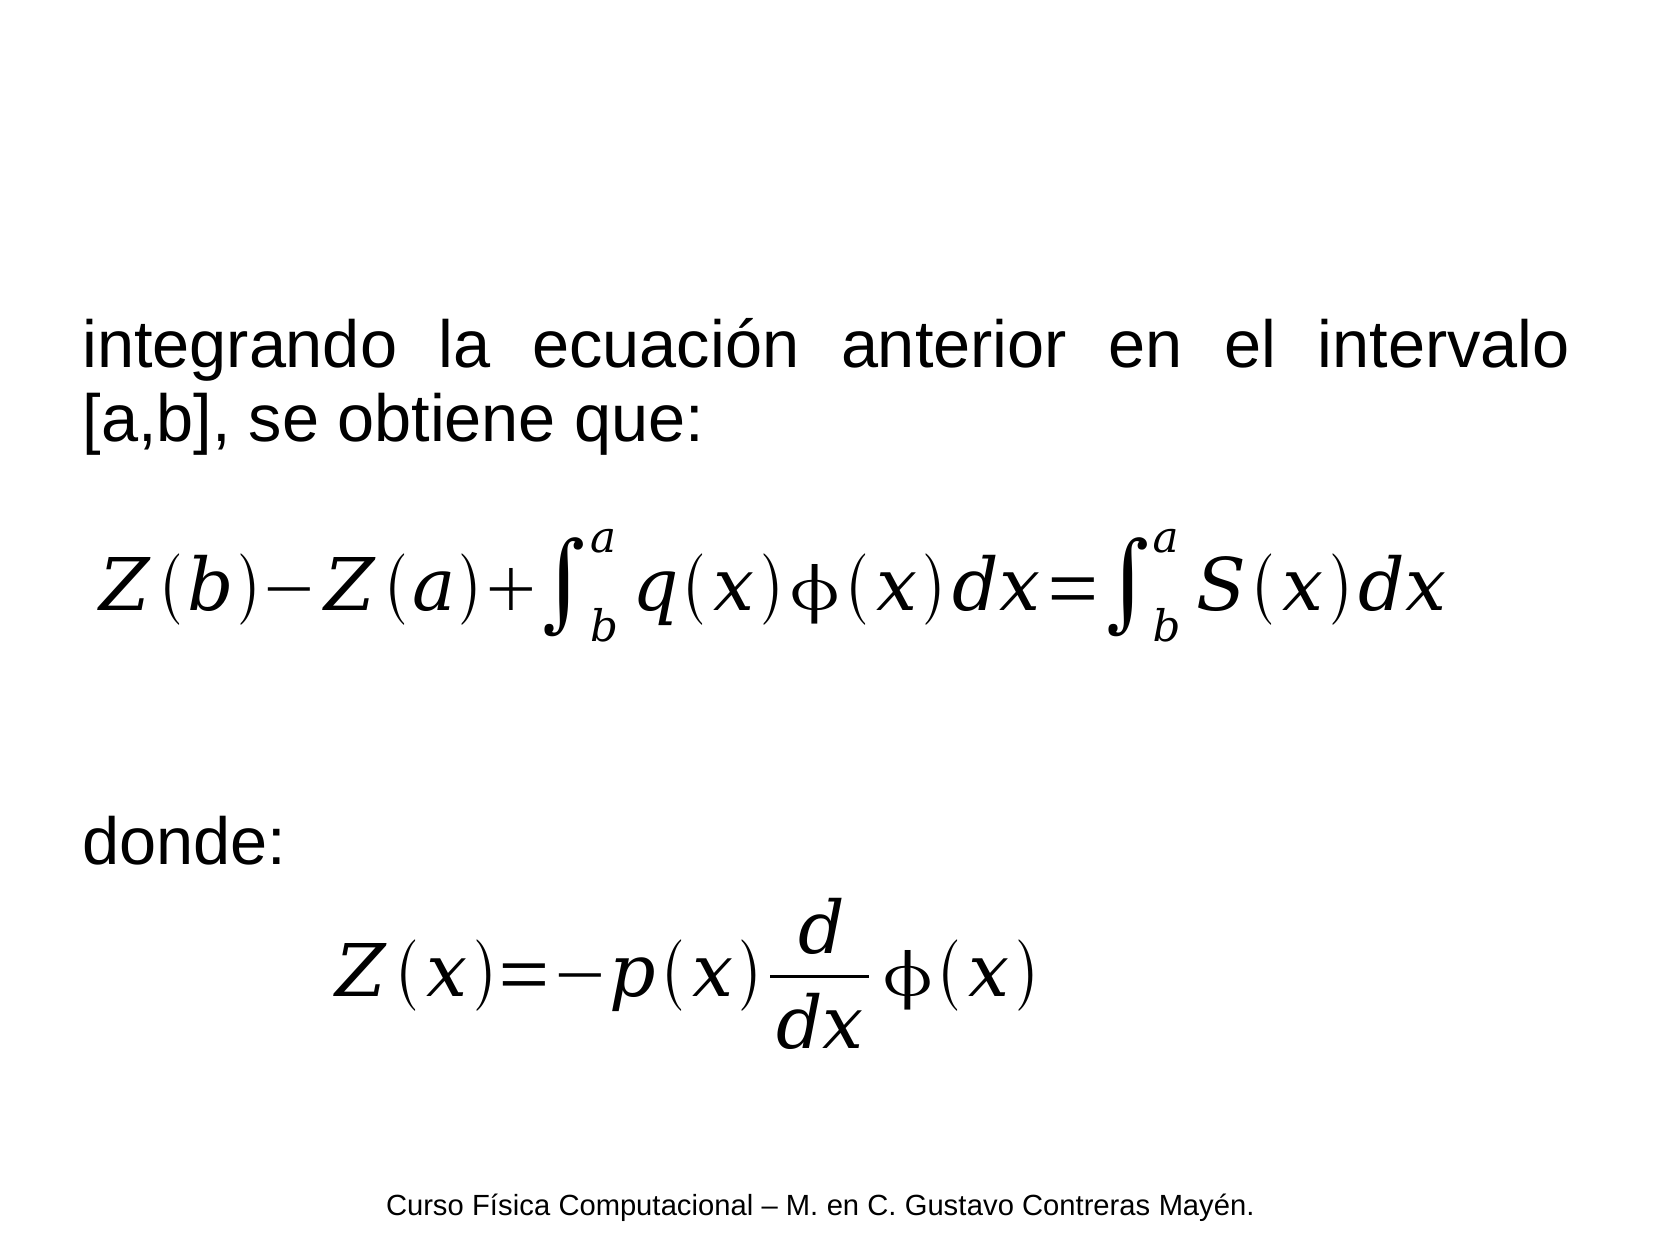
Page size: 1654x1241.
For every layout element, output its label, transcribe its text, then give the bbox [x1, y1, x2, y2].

subtitle integrando la ecuación anterior en el intervalo [a,b], se obtiene que: [82, 290, 1571, 473]
chart [324, 885, 1044, 1067]
text_box donde: [82, 750, 1571, 934]
chart [88, 511, 1453, 652]
